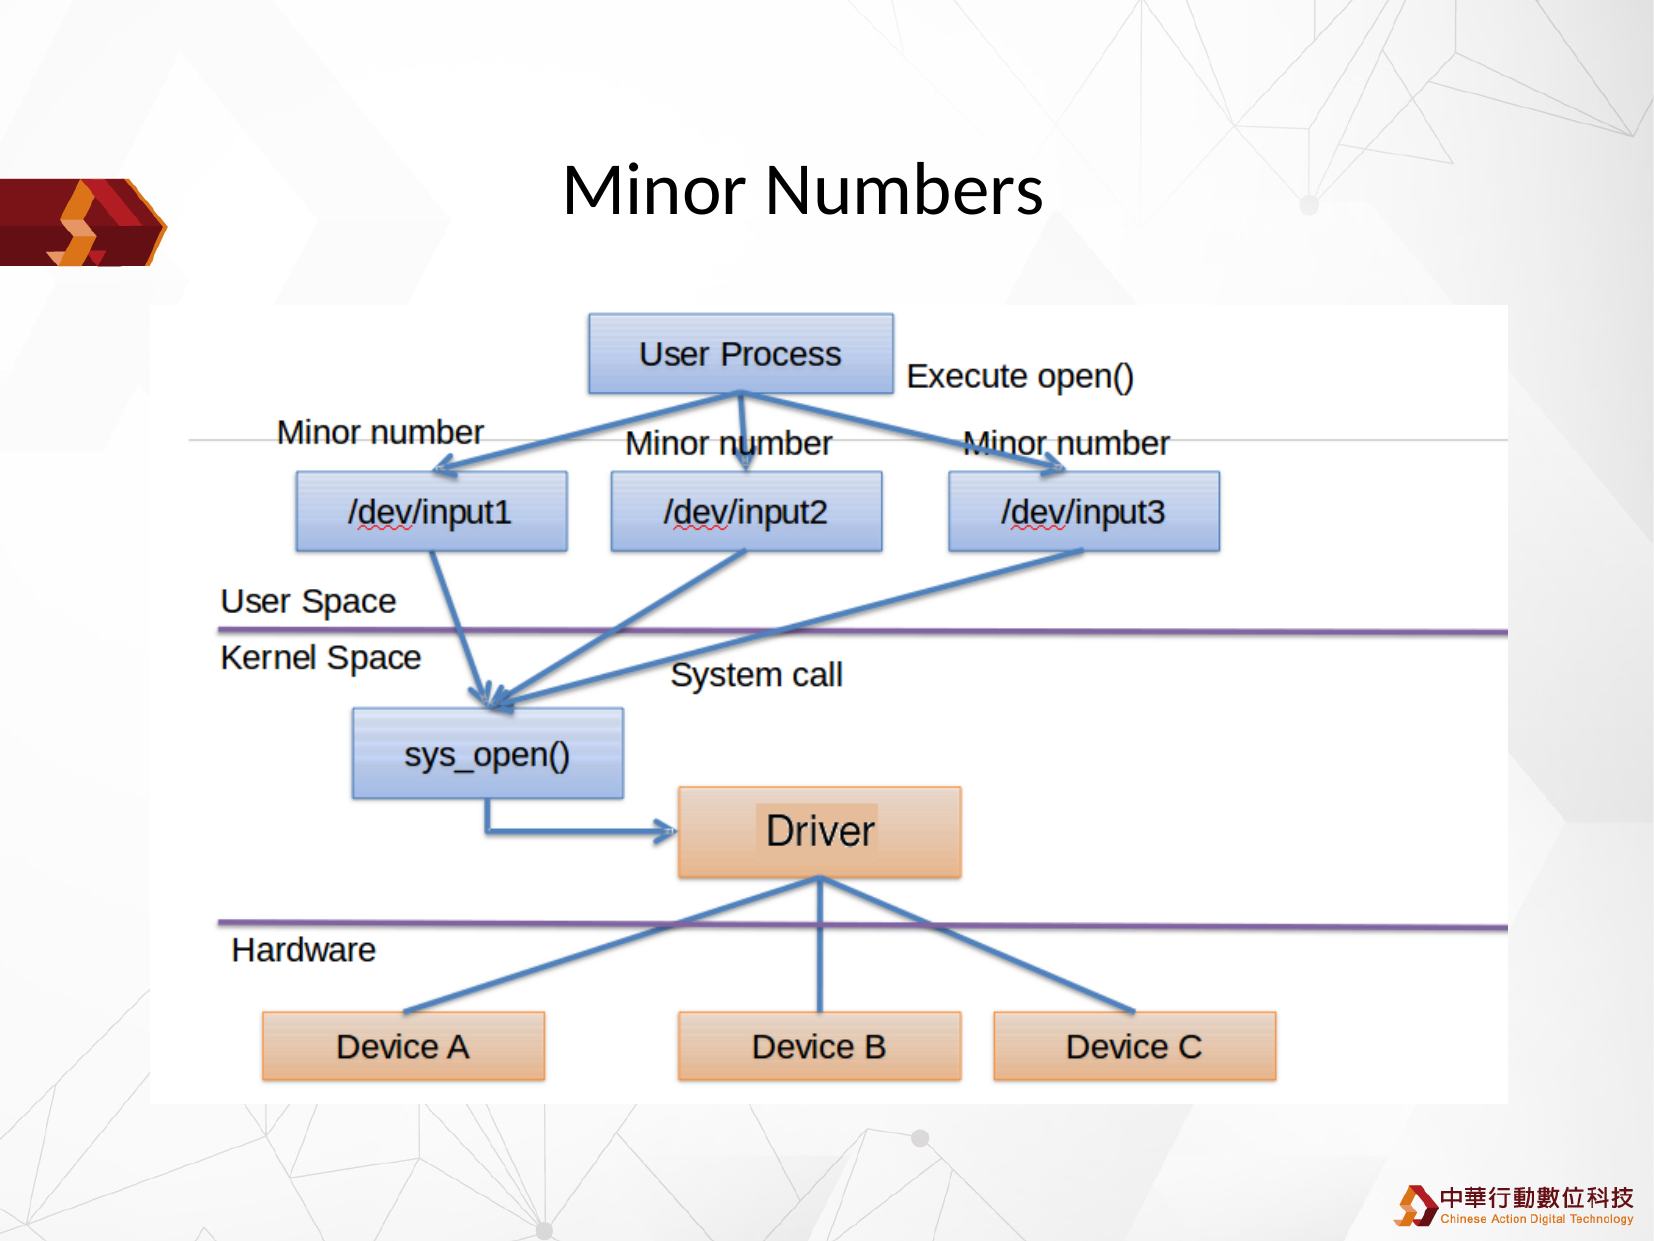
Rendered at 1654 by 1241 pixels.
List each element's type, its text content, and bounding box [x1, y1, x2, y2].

picture [0, 0, 1654, 1241]
title Minor Numbers [118, 112, 1506, 281]
